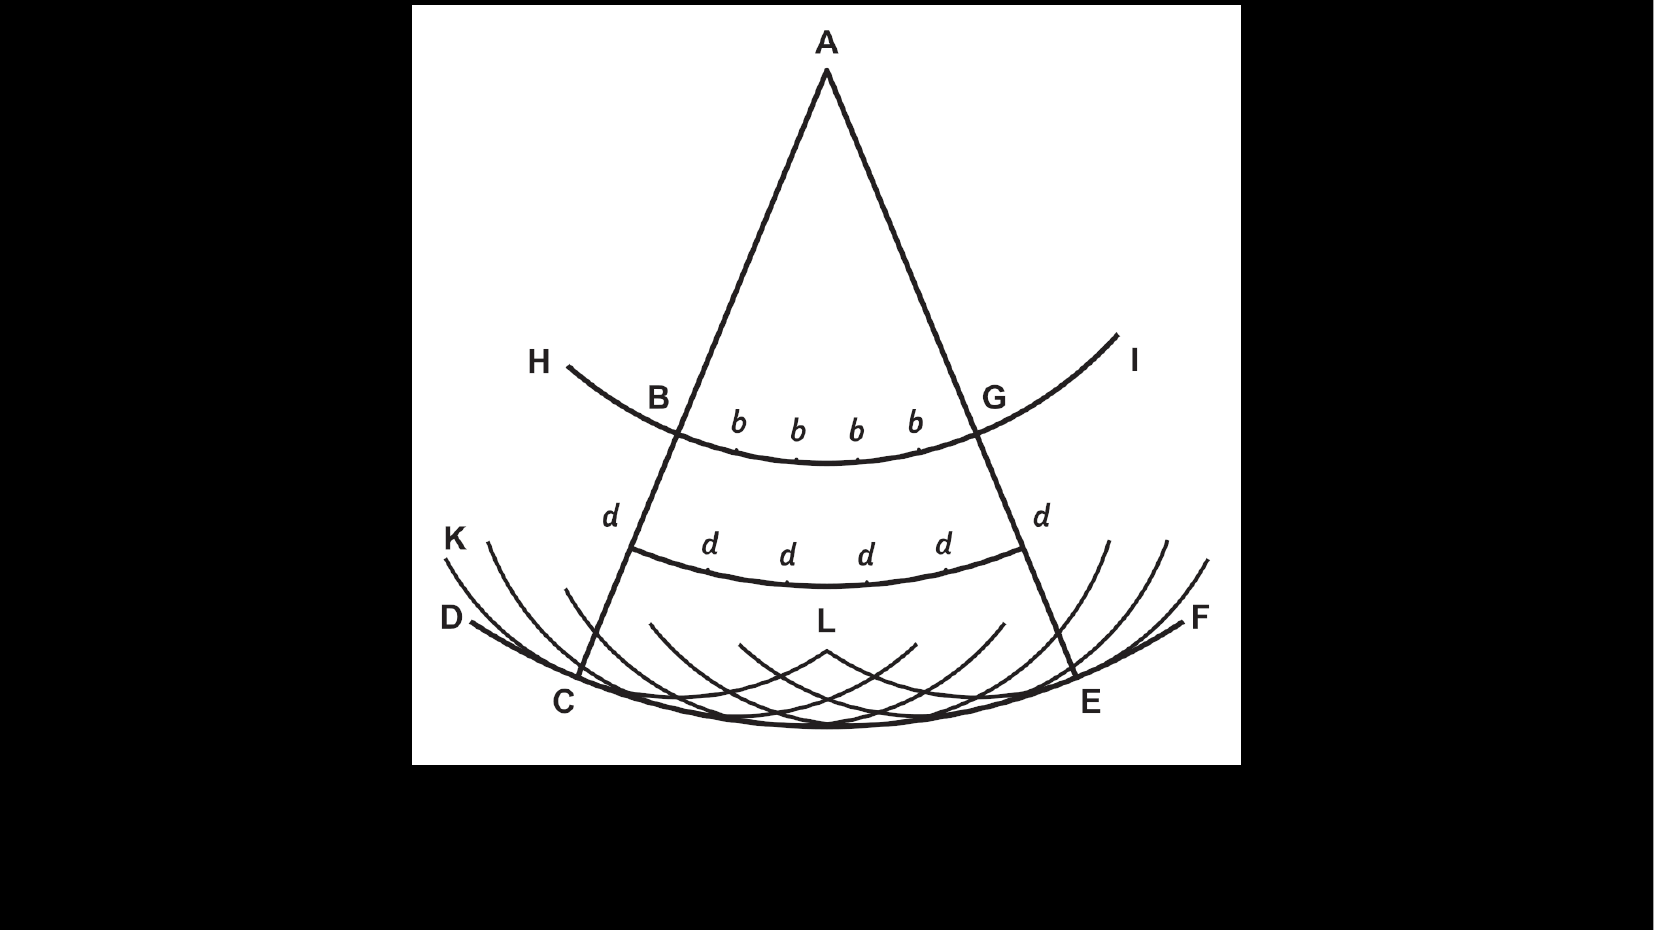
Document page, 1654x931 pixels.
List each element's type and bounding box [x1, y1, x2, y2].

picture [412, 5, 1241, 766]
